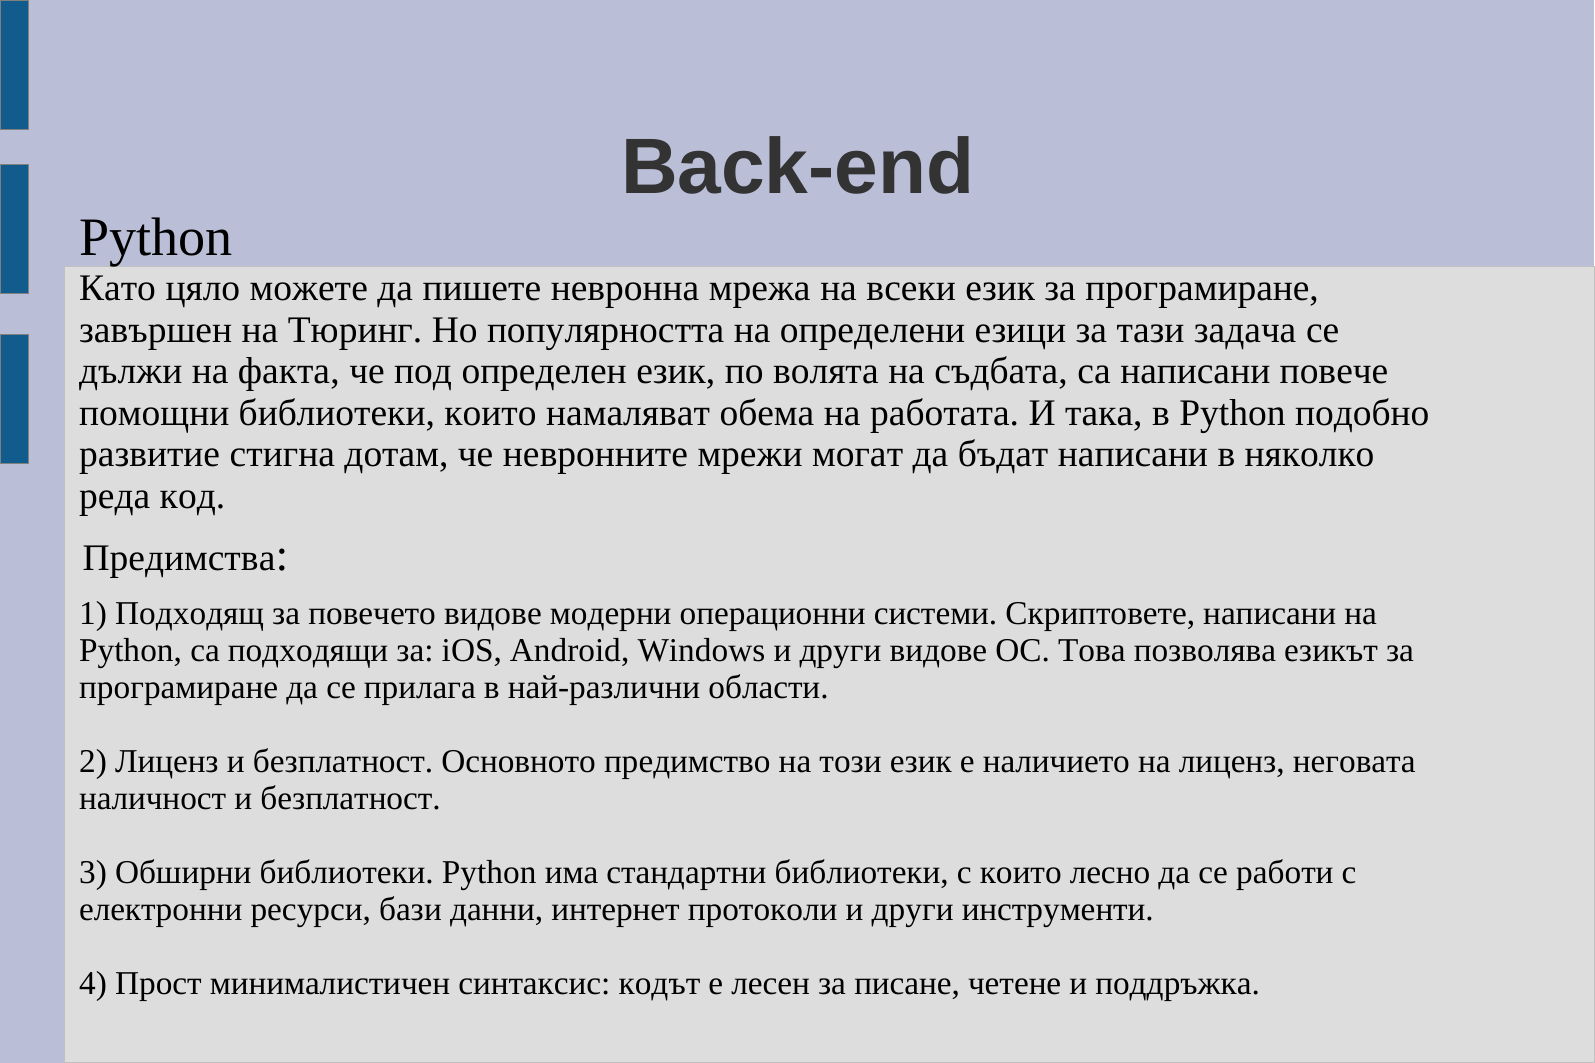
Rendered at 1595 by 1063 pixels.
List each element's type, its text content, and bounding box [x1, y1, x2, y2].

text_box Предимства: [82, 519, 1445, 591]
text_box 1) Подходящ за повечето видове модерни операционни системи. Скриптовете, написани на Python, са подходящи за: iOS, Android, Windows и други видове ОС. Това позволява езикът за програмиране да се прилага в най-различни области. 2) Лиценз и безплатност. Основното предимство на този език е наличието на лиценз, неговата наличност и безплатност. 3) Обширни библиотеки. Python има стандартни библиотеки, с които лесно да се работи с електронни ресурси, бази данни, интернет протоколи и други инструменти. 4) Прост минималистичен синтаксис: кодът е лесен за писане, четене и поддръжка. [79, 590, 1441, 1006]
title Back-end [117, 78, 1479, 256]
subtitle Python Като цяло можете да пишете невронна мрежа на всеки език за програмиране, завършен на Тюринг. Но популярността на определени езици за тази задача се дължи на факта, че под определен език, по волята на съдбата, са написани повече помощни библиотеки, които намаляват обема на работата. И така, в Python подобно развитие стигна дотам, че невронните мрежи могат да бъдат написани в няколко реда код. [79, 203, 1441, 520]
